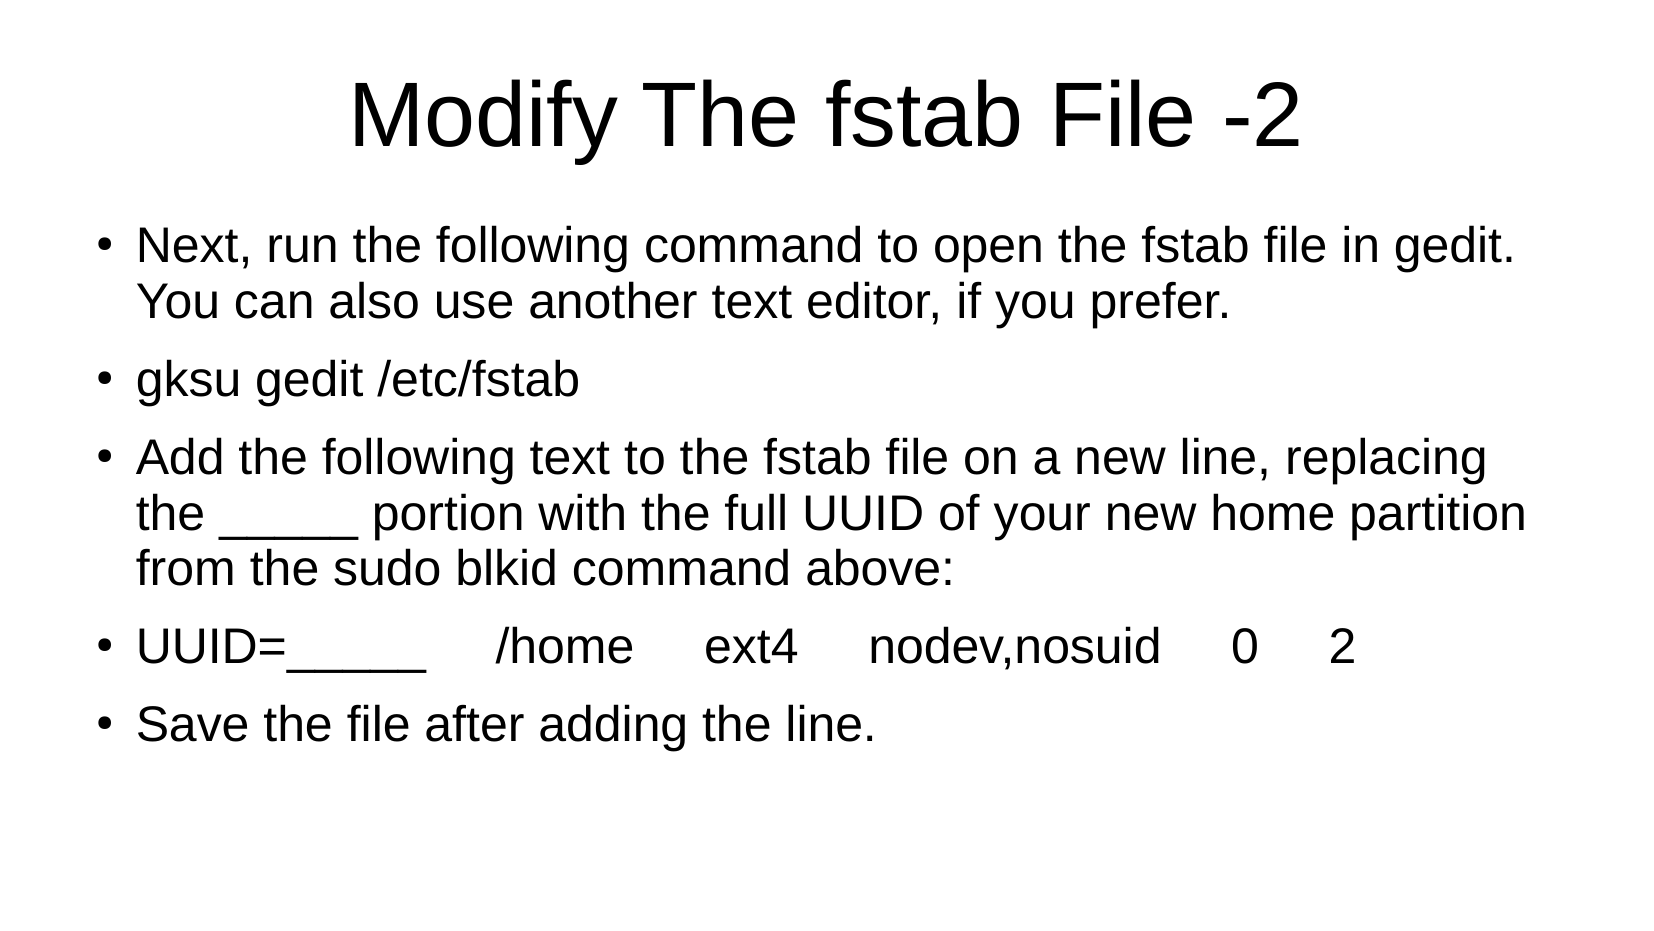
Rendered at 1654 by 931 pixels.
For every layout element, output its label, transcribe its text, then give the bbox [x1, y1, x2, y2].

list Next, run the following command to open the fstab file in gedit. You can also use another text editor, if you prefer. gksu gedit /etc/fstab Add the following text to the fstab file on a new line, replacing the _____ portion with the full UUID of your new home partition from the sudo blkid command above: UUID=_____ /home ext4 nodev,nosuid 0 2 Save the file after adding the line. [82, 217, 1571, 758]
title Modify The fstab File -2 [82, 37, 1571, 193]
